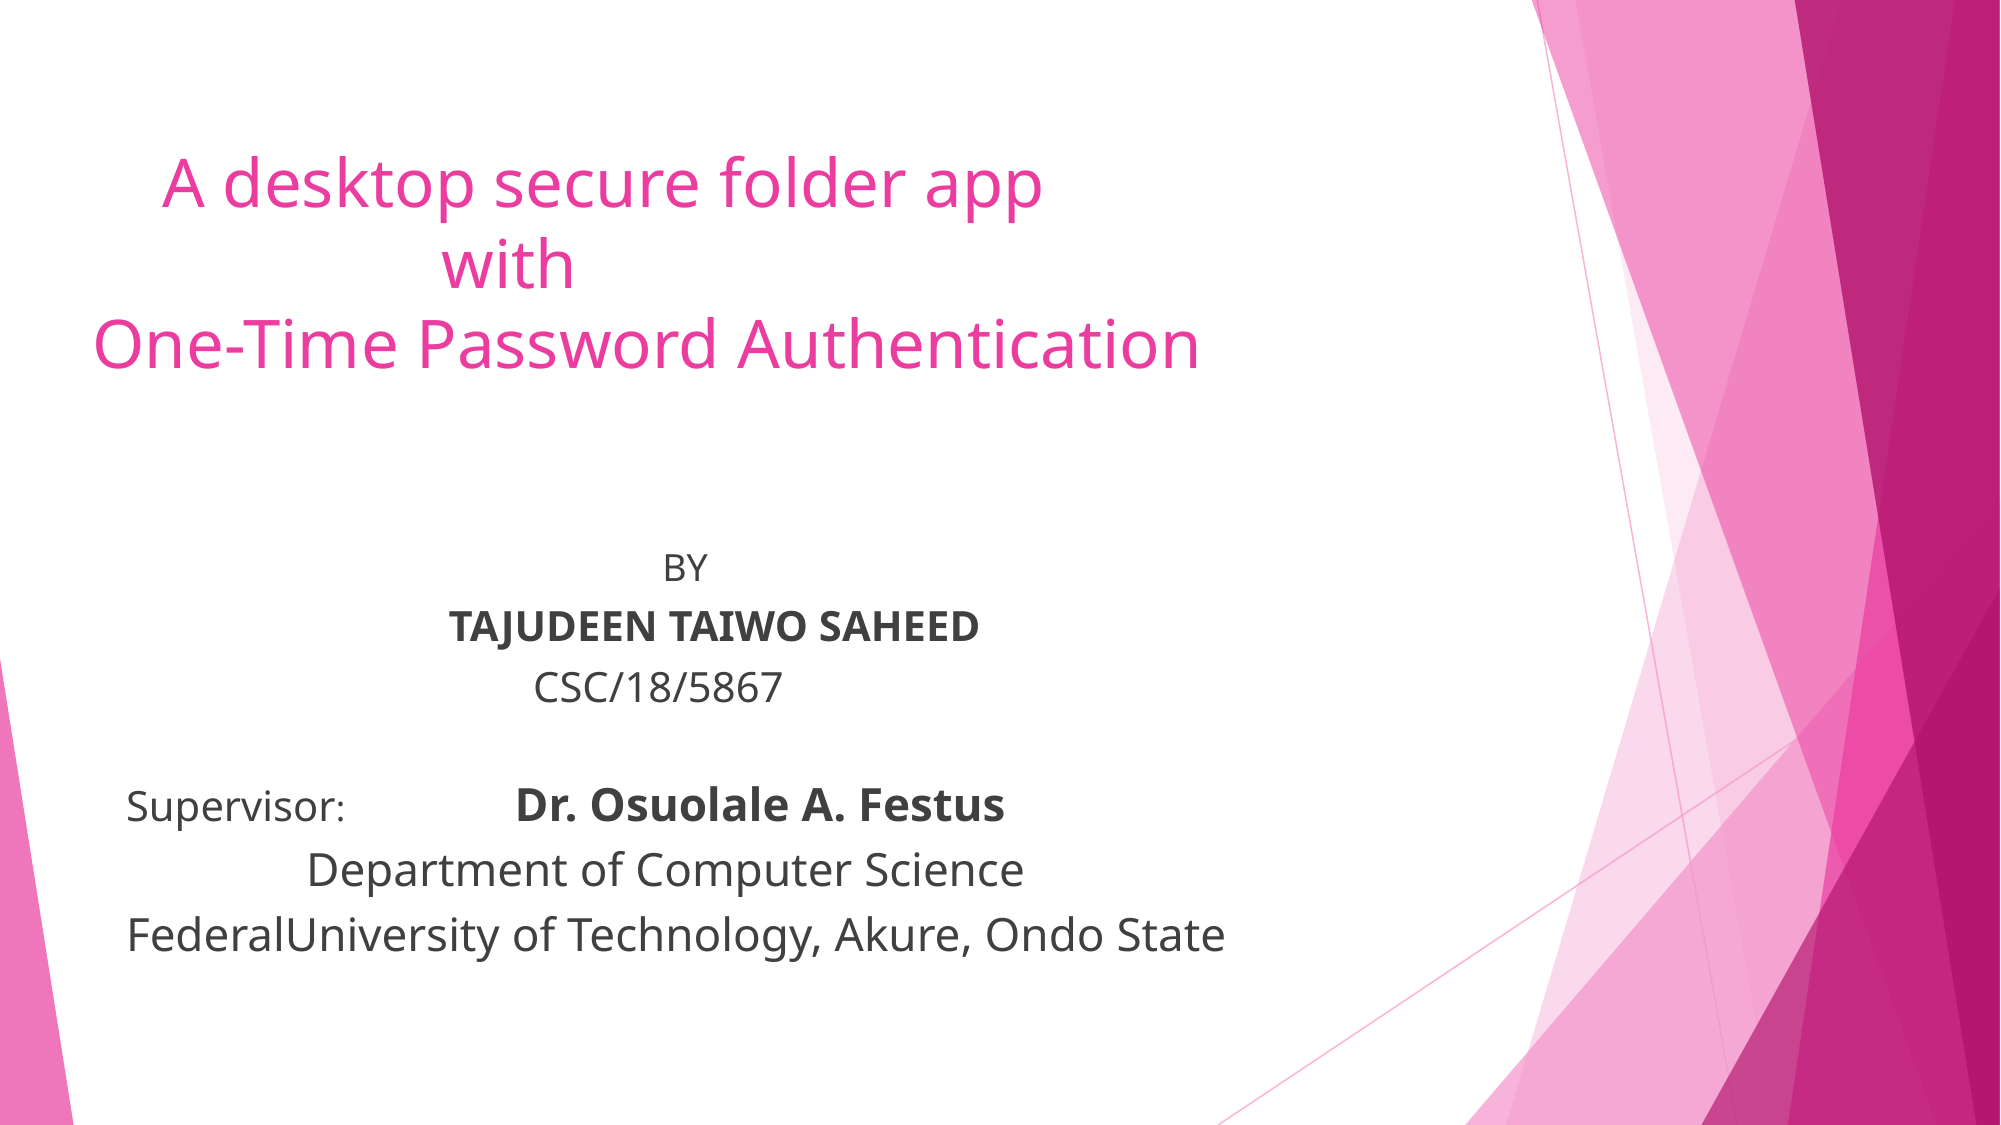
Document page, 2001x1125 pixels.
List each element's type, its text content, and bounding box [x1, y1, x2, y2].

list BY TAJUDEEN TAIWO SAHEED CSC/18/5867 Supervisor: Dr. Osuolale A. Festus Department of Computer Science FederalUniversity of Technology, Akure, Ondo State [111, 545, 1522, 992]
title A desktop secure folder app with One-Time Password Authentication [77, 132, 1522, 447]
